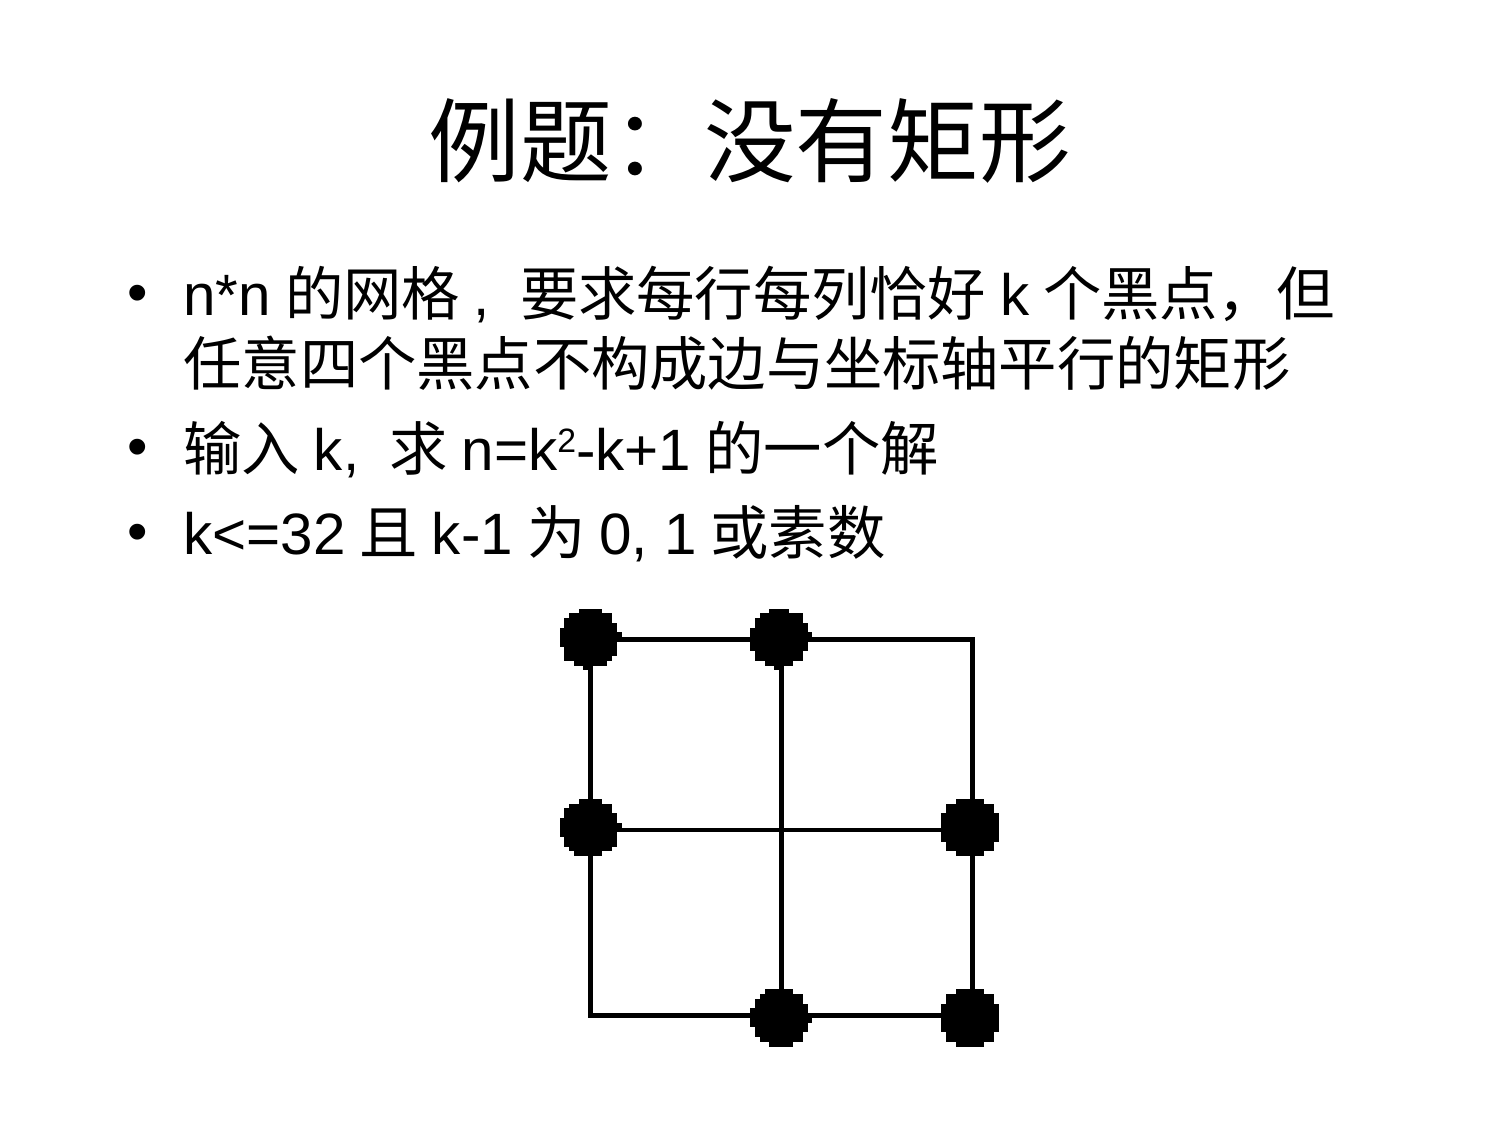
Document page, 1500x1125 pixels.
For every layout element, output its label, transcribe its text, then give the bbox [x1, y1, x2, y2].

picture [560, 609, 999, 1047]
list n*n的网格, 要求每行每列恰好k个黑点，但任意四个黑点不构成边与坐标轴平行的矩形 输入k, 求n=k2-k+1的一个解 k<=32且k-1为0, 1或素数 [112, 249, 1388, 576]
title 例题：没有矩形 [75, 45, 1426, 233]
